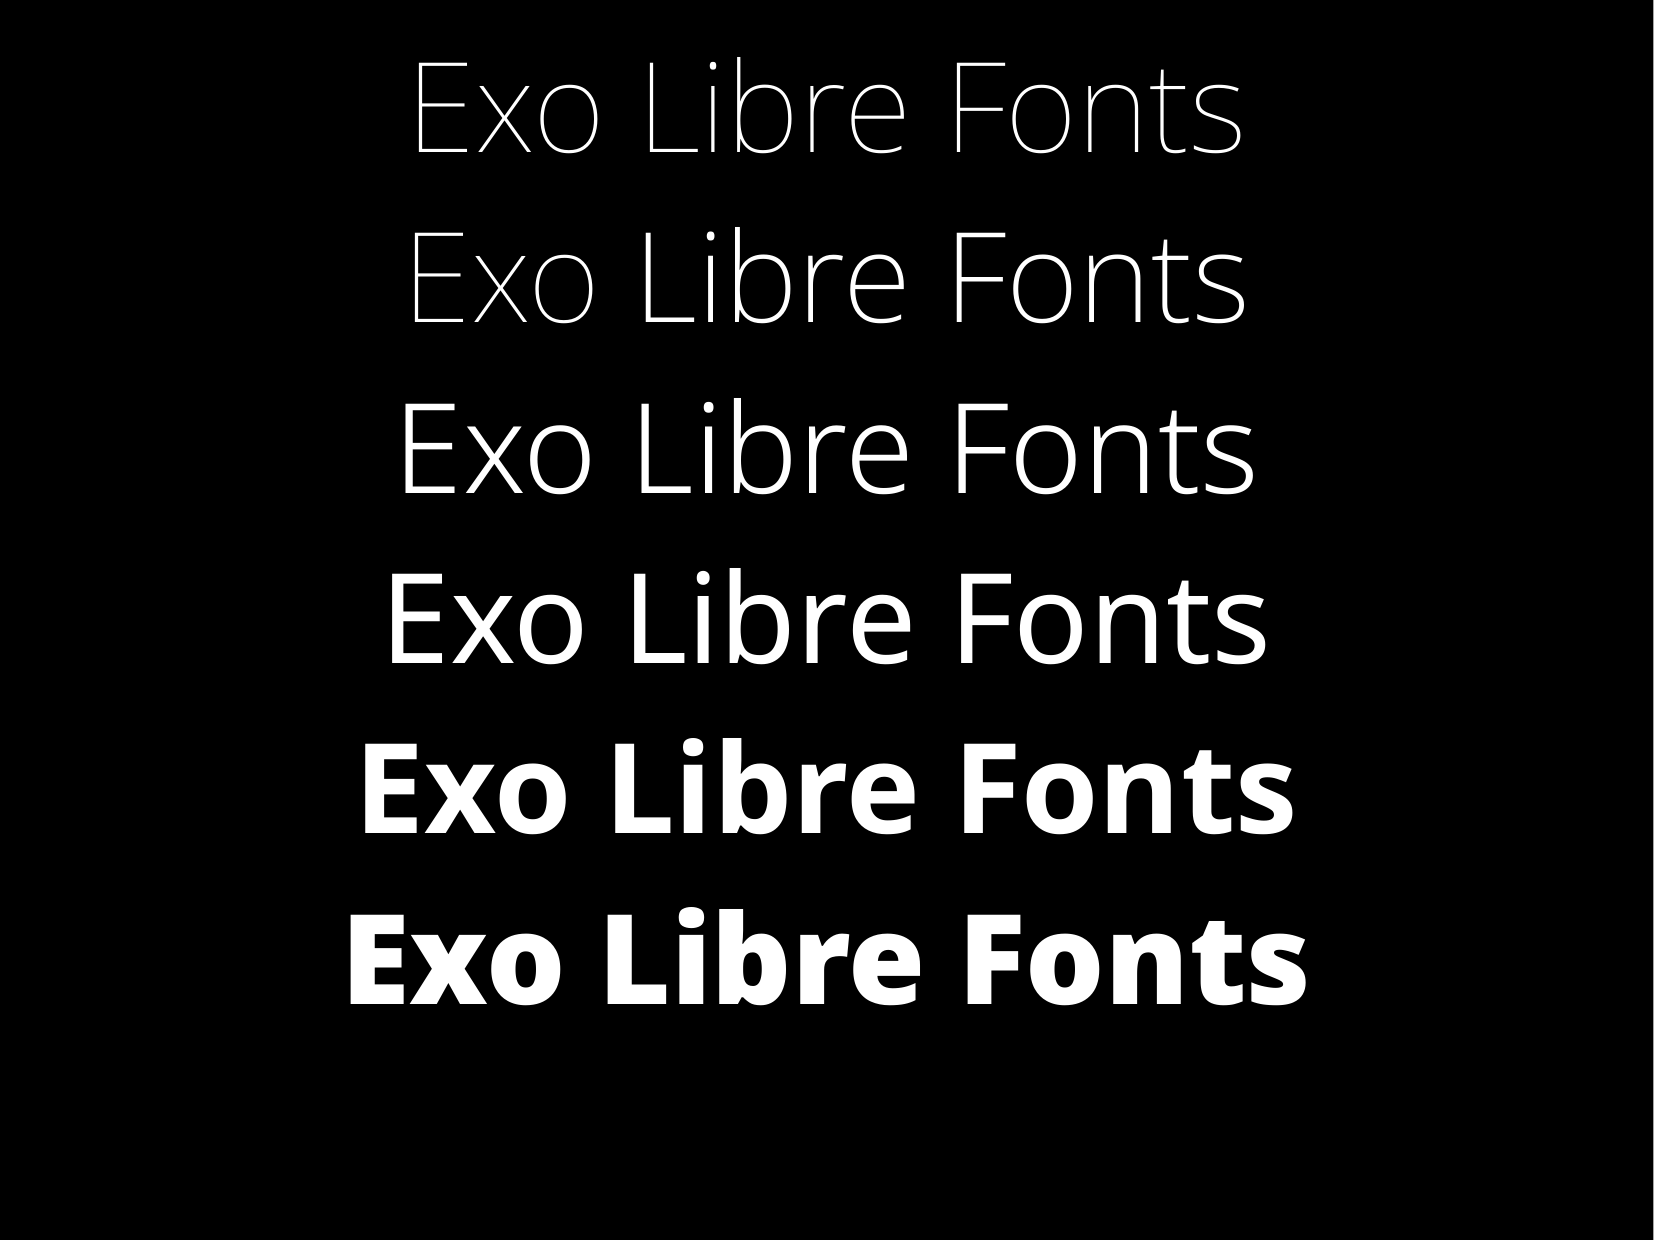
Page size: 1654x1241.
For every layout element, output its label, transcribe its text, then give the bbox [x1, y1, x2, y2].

subtitle Exo Libre Fonts Exo Libre Fonts Exo Libre Fonts Exo Libre Fonts Exo Libre Fonts Exo Libre Fonts [82, 31, 1571, 1029]
